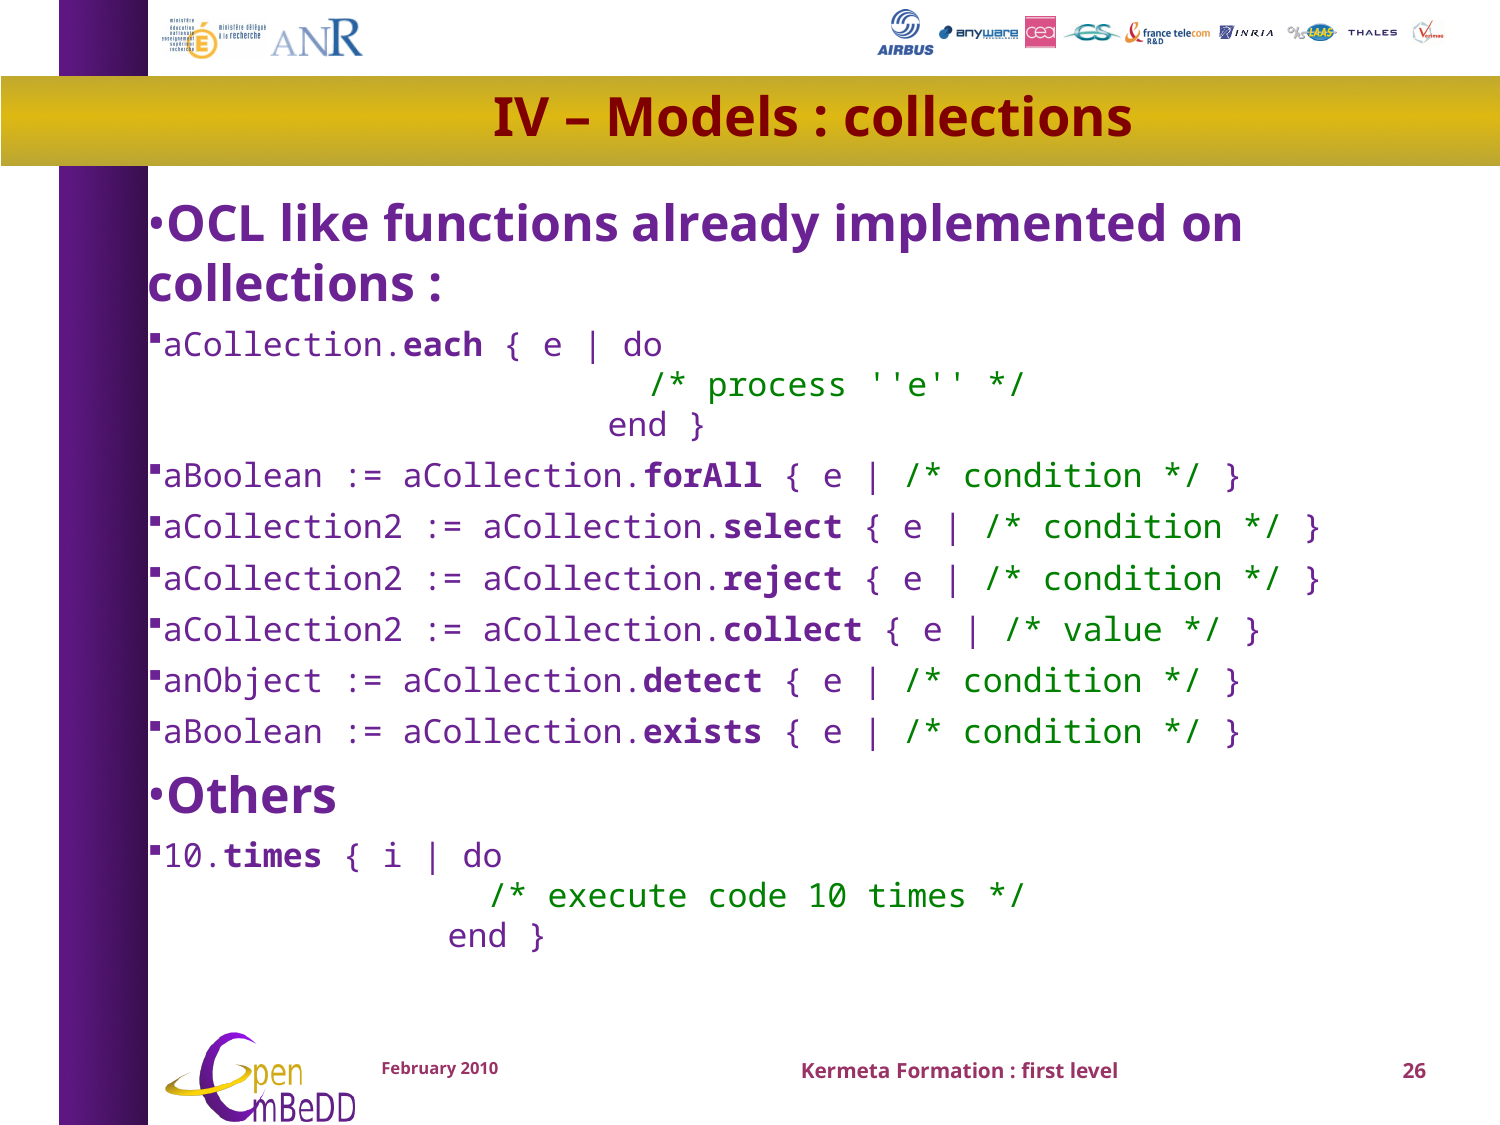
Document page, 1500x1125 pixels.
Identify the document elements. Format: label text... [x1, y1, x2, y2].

title IV – Models : collections [147, 82, 1481, 148]
text_box [1387, 1049, 1482, 1101]
text_box Kermeta Formation : first level [531, 1049, 1387, 1101]
text_box February 2010 [366, 1049, 531, 1101]
list OCL like functions already implemented on collections : aCollection.each { e | do /* process ''e'' */ end } aBoolean := aCollection.forAll { e | /* condition */ } aCollection2 := aCollection.select { e | /* condition */ } aCollection2 := aCollection.reject { e | /* condition */ } aCollection2 := aCollection.collect { e | /* value */ } anObject := aCollection.detect { e | /* condition */ } aBoolean := aCollection.exists { e | /* condition */ } Others 10.times { i | do /* execute code 10 times */ end } [147, 191, 1488, 972]
